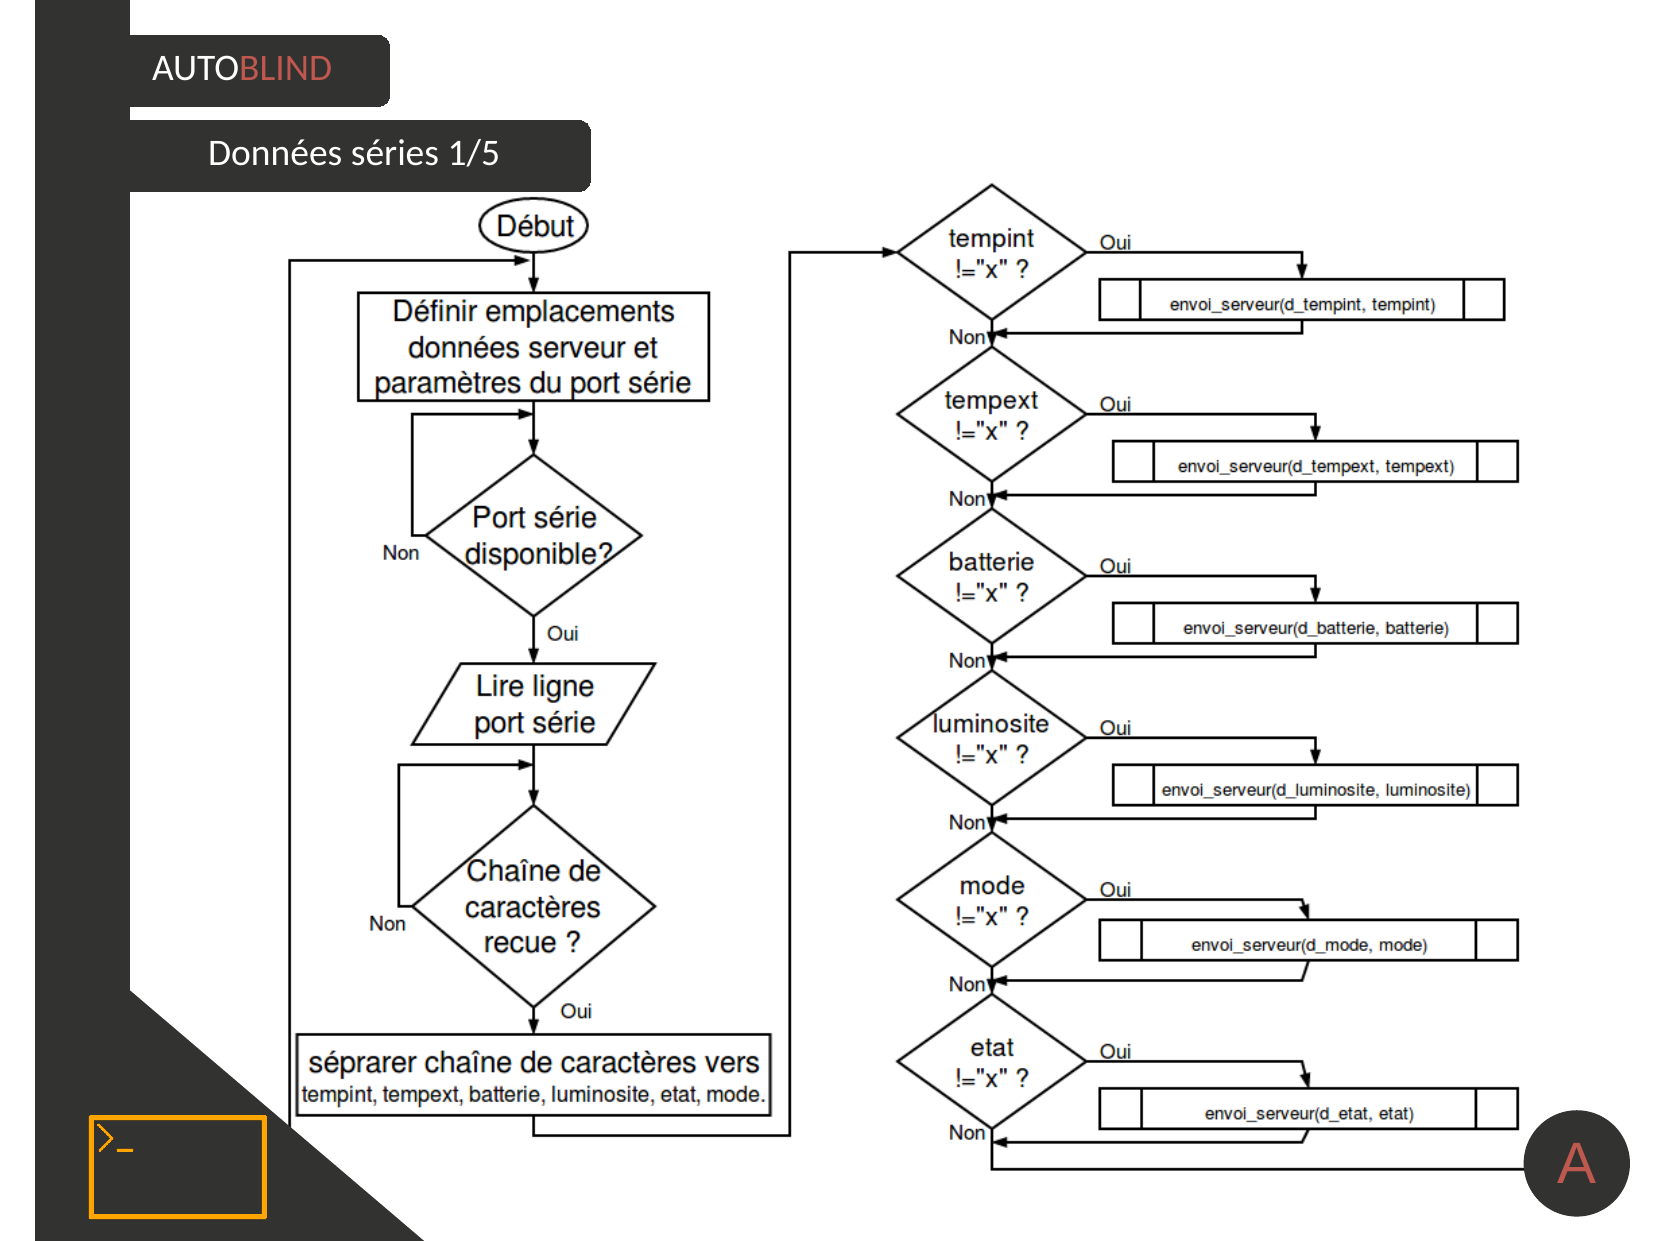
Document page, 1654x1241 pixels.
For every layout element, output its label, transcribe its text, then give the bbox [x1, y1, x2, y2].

text_box A [1523, 1110, 1630, 1217]
text_box AUTOBLIND [130, 35, 390, 107]
text_box [35, 0, 425, 1241]
picture [82, 177, 1530, 1223]
text_box Données séries 1/5 [118, 120, 591, 192]
